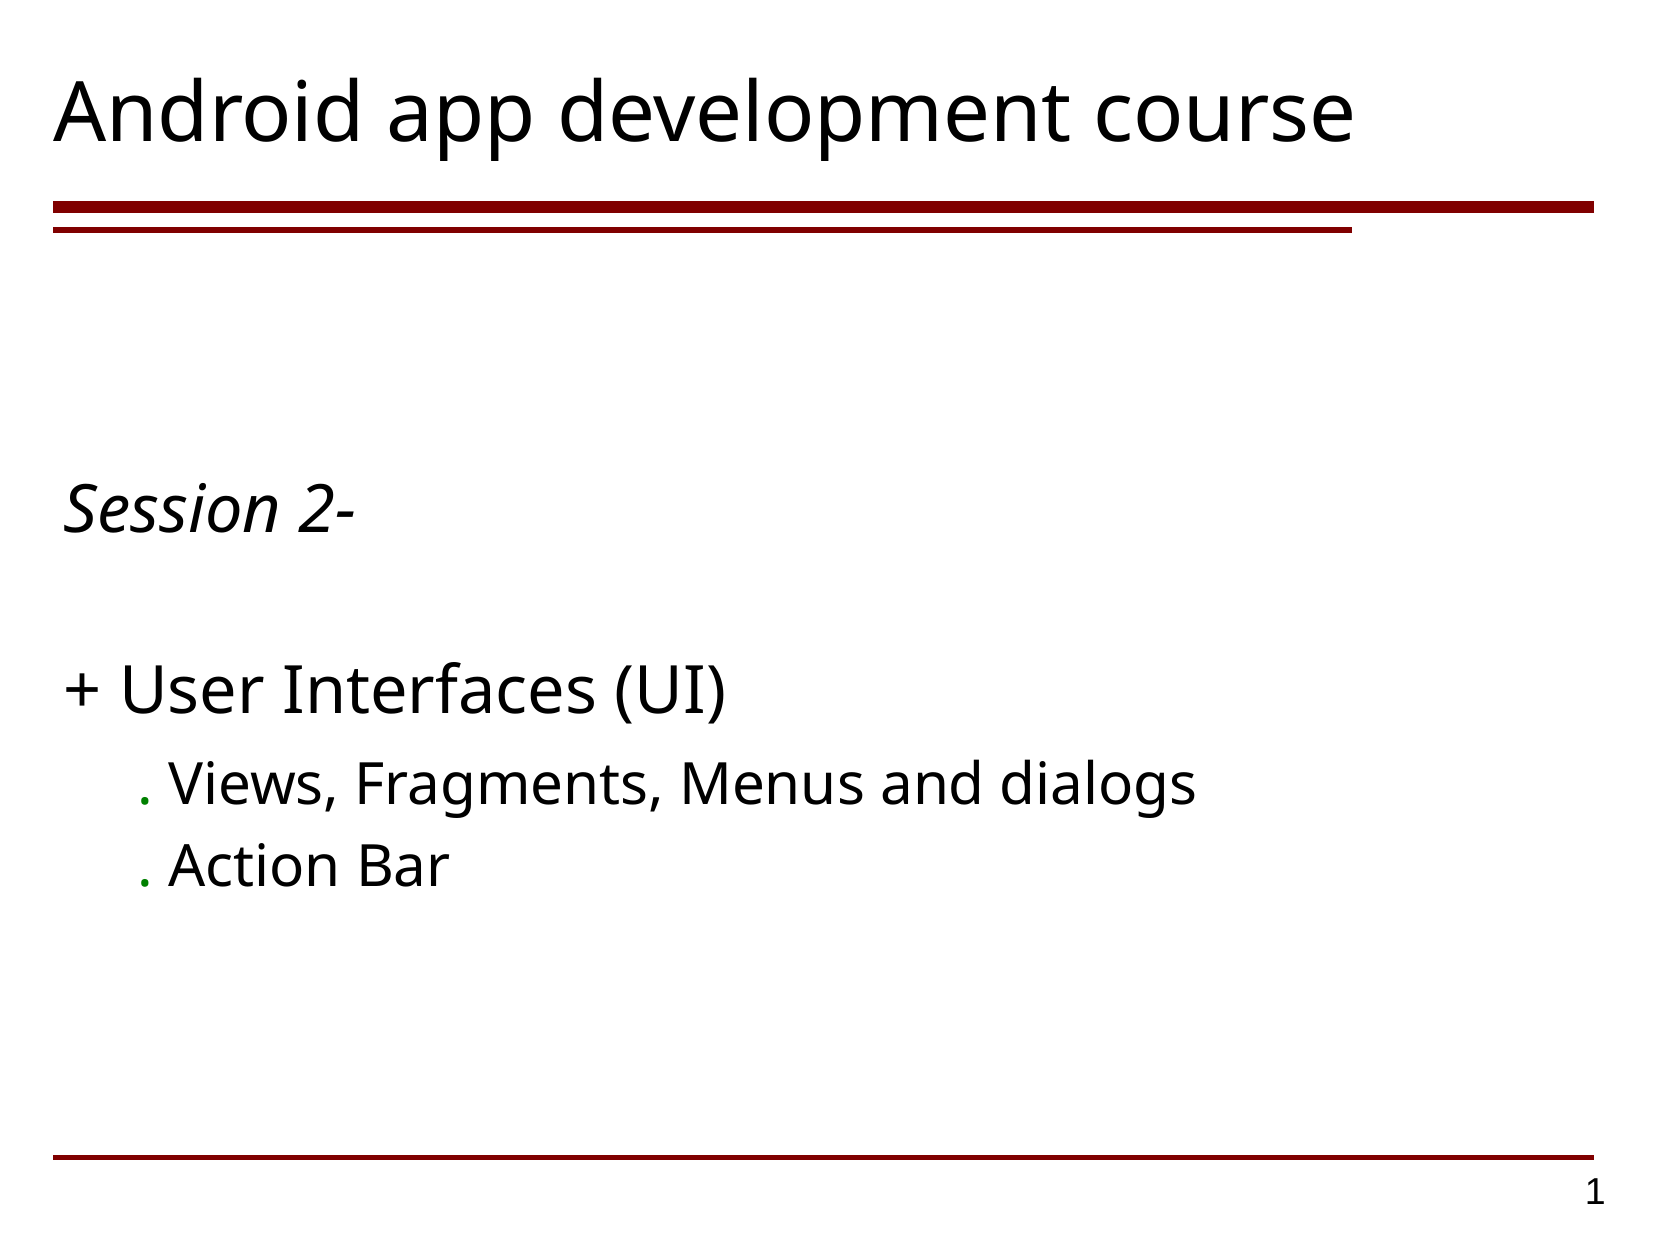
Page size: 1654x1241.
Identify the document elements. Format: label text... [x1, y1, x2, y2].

text_box Session 2- + User Interfaces (UI) . Views, Fragments, Menus and dialogs . Action Bar [49, 453, 1175, 904]
subtitle Android app development course [53, 48, 1542, 172]
text_box <número> [35, 1163, 1654, 1221]
